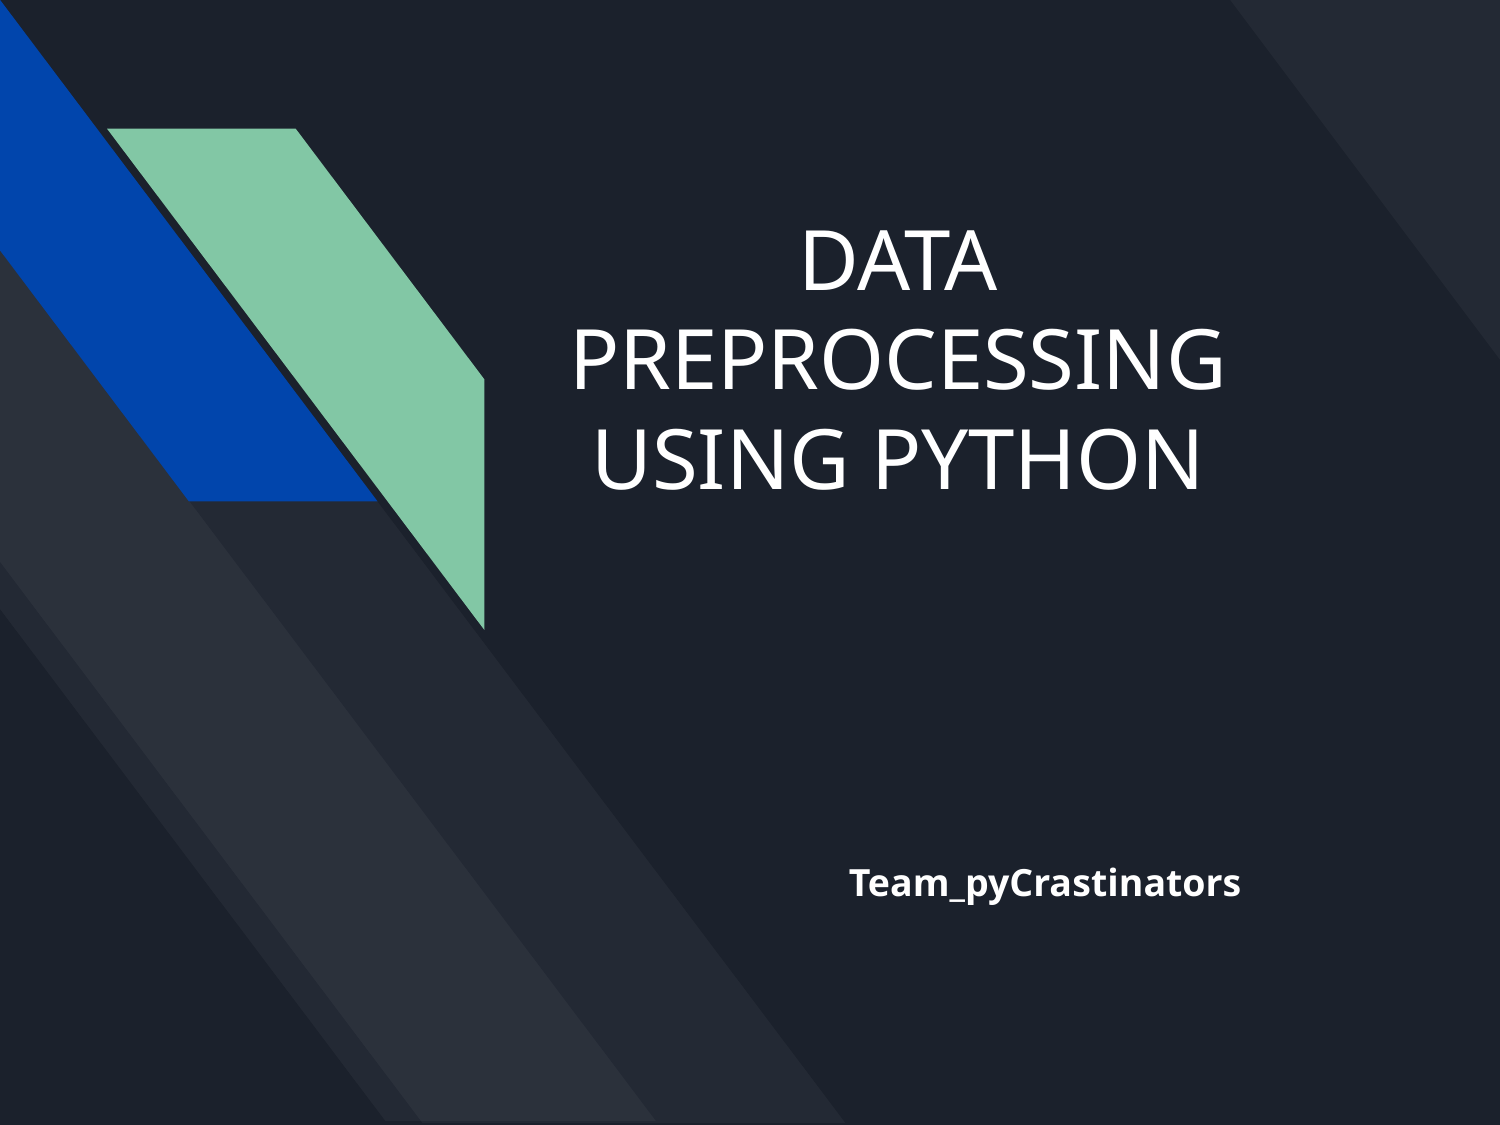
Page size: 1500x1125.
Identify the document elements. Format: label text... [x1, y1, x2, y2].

title DATA PREPROCESSING USING PYTHON [486, 191, 1310, 686]
subtitle Team_pyCrastinators [833, 843, 1404, 955]
